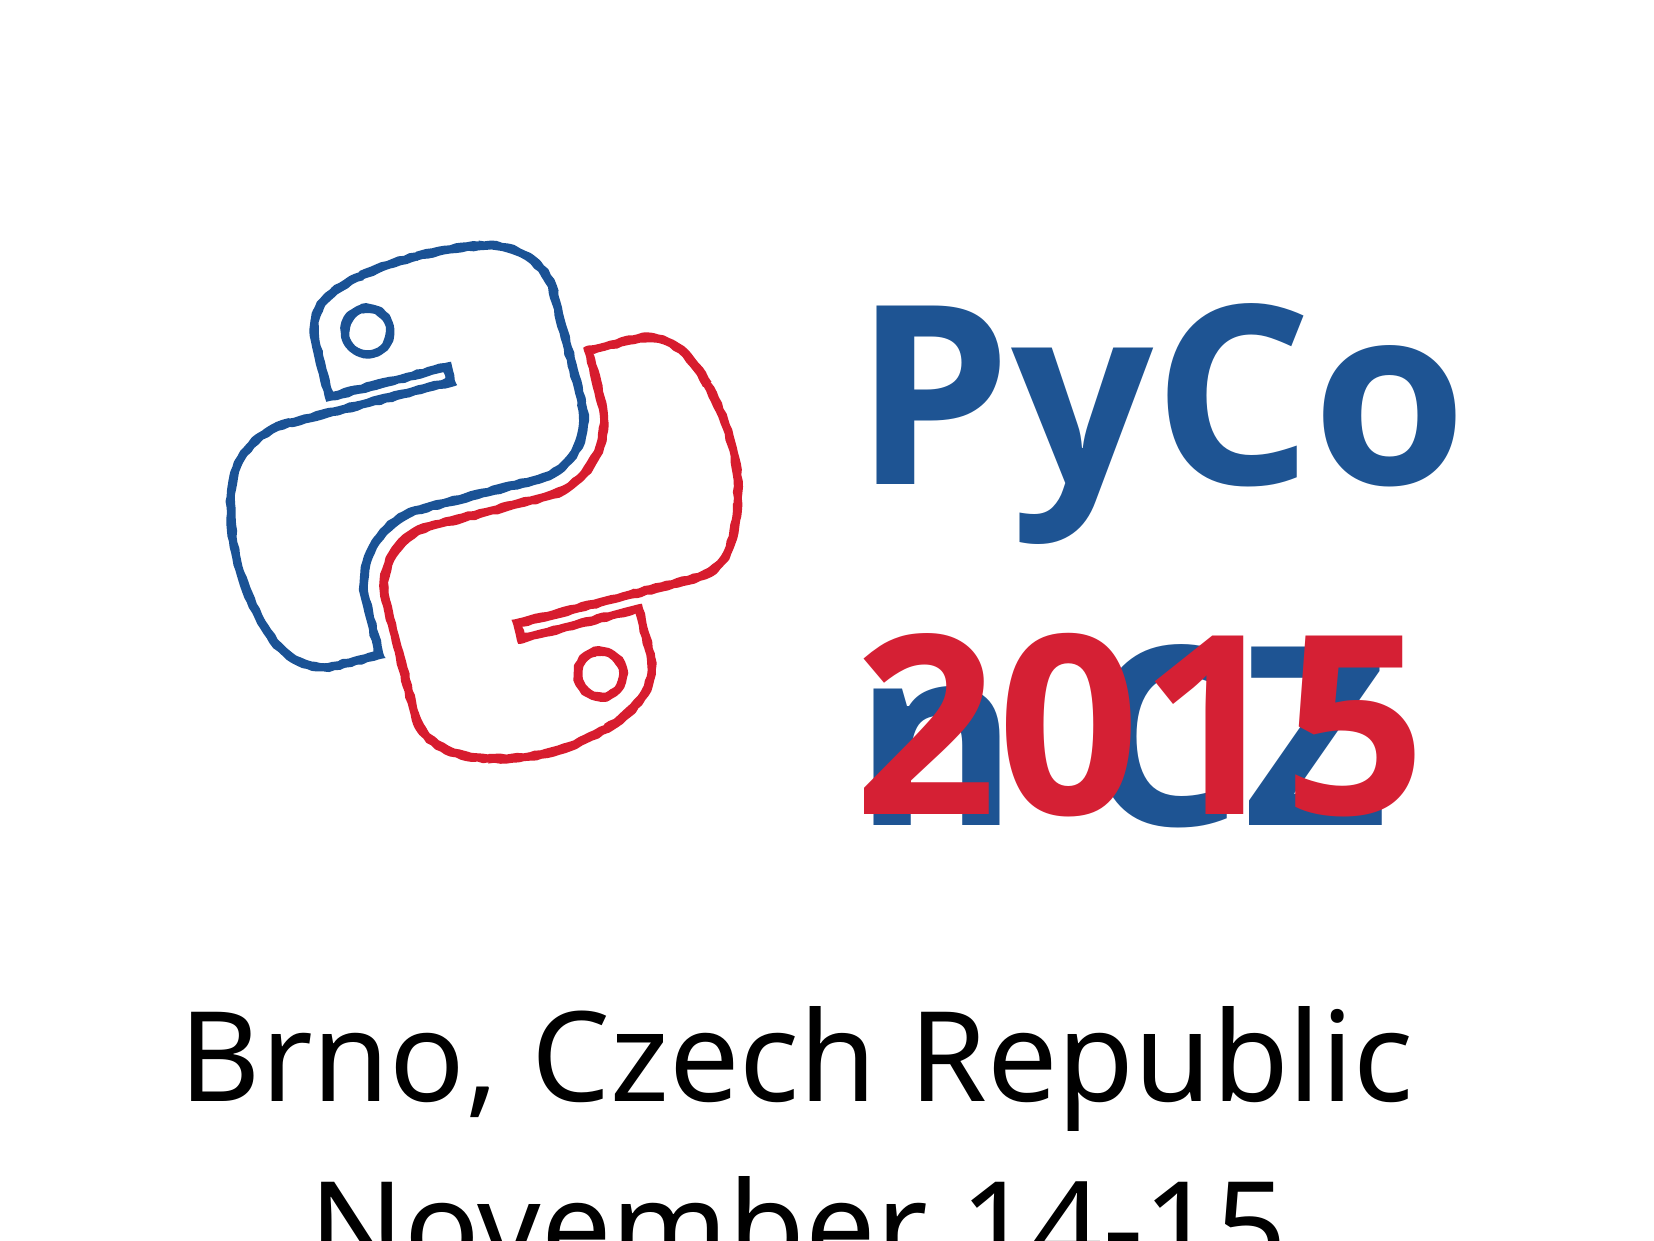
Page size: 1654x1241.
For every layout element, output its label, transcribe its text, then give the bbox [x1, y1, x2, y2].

text_box Brno, Czech Republic November 14-15 [165, 960, 1516, 1133]
picture [150, 165, 864, 885]
text_box PyCon CZ [840, 210, 1501, 540]
text_box 2015 [840, 540, 1576, 871]
